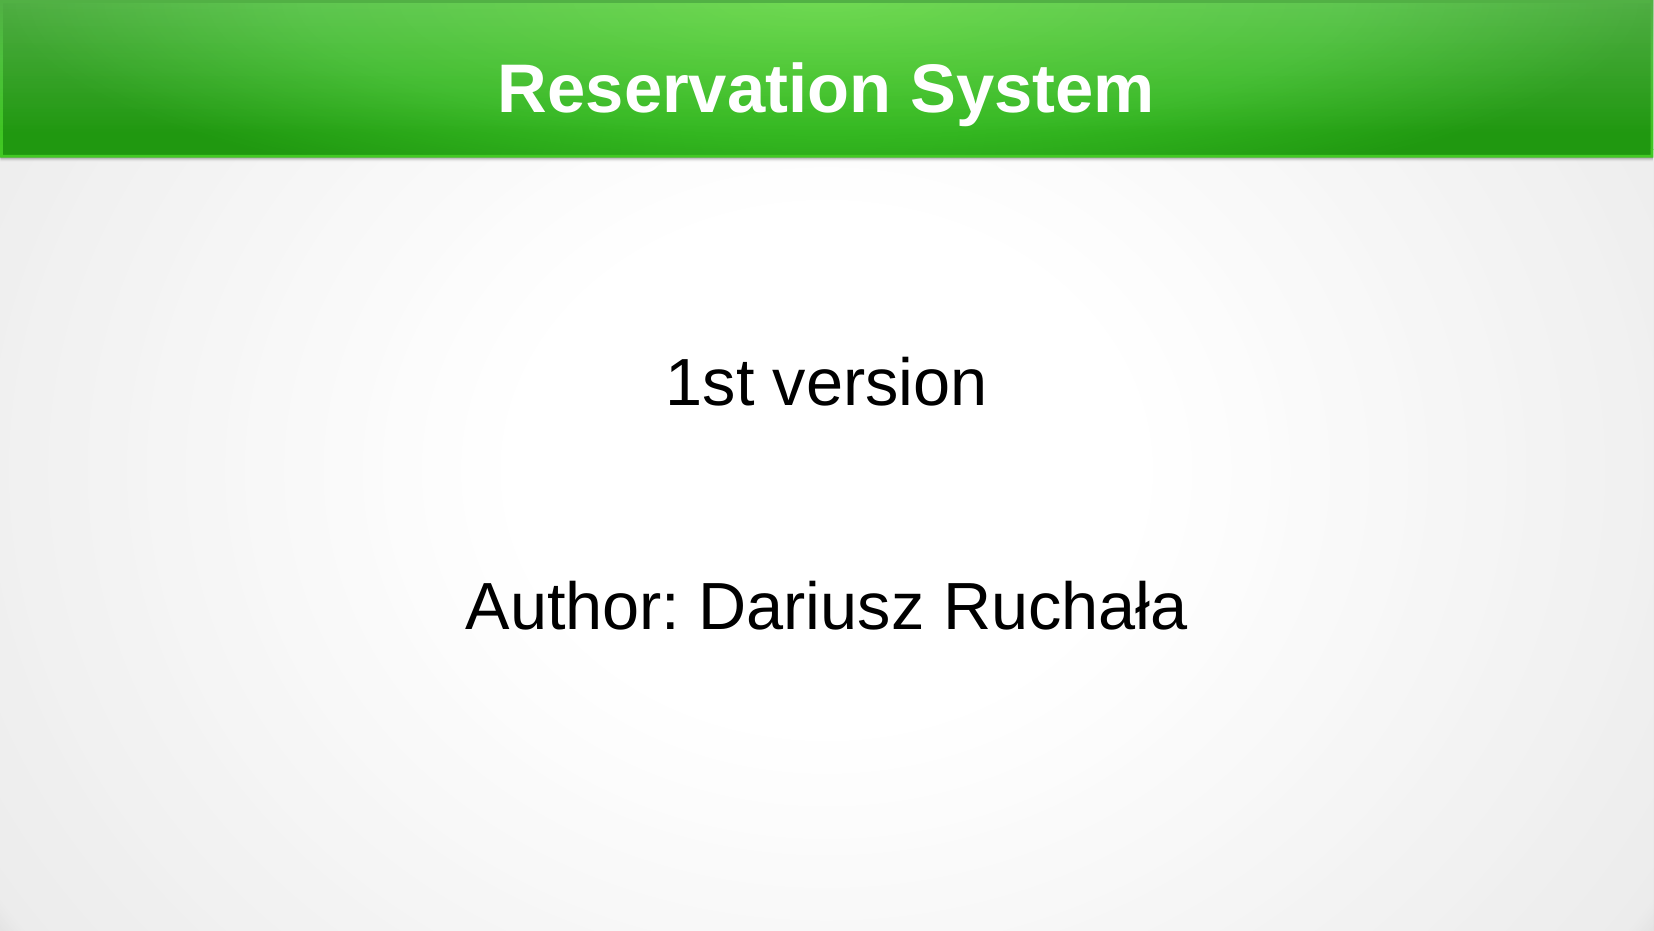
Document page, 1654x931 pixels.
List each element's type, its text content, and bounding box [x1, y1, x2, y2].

subtitle 1st version Author: Dariusz Ruchała [82, 224, 1571, 764]
title Reservation System [82, 35, 1571, 142]
